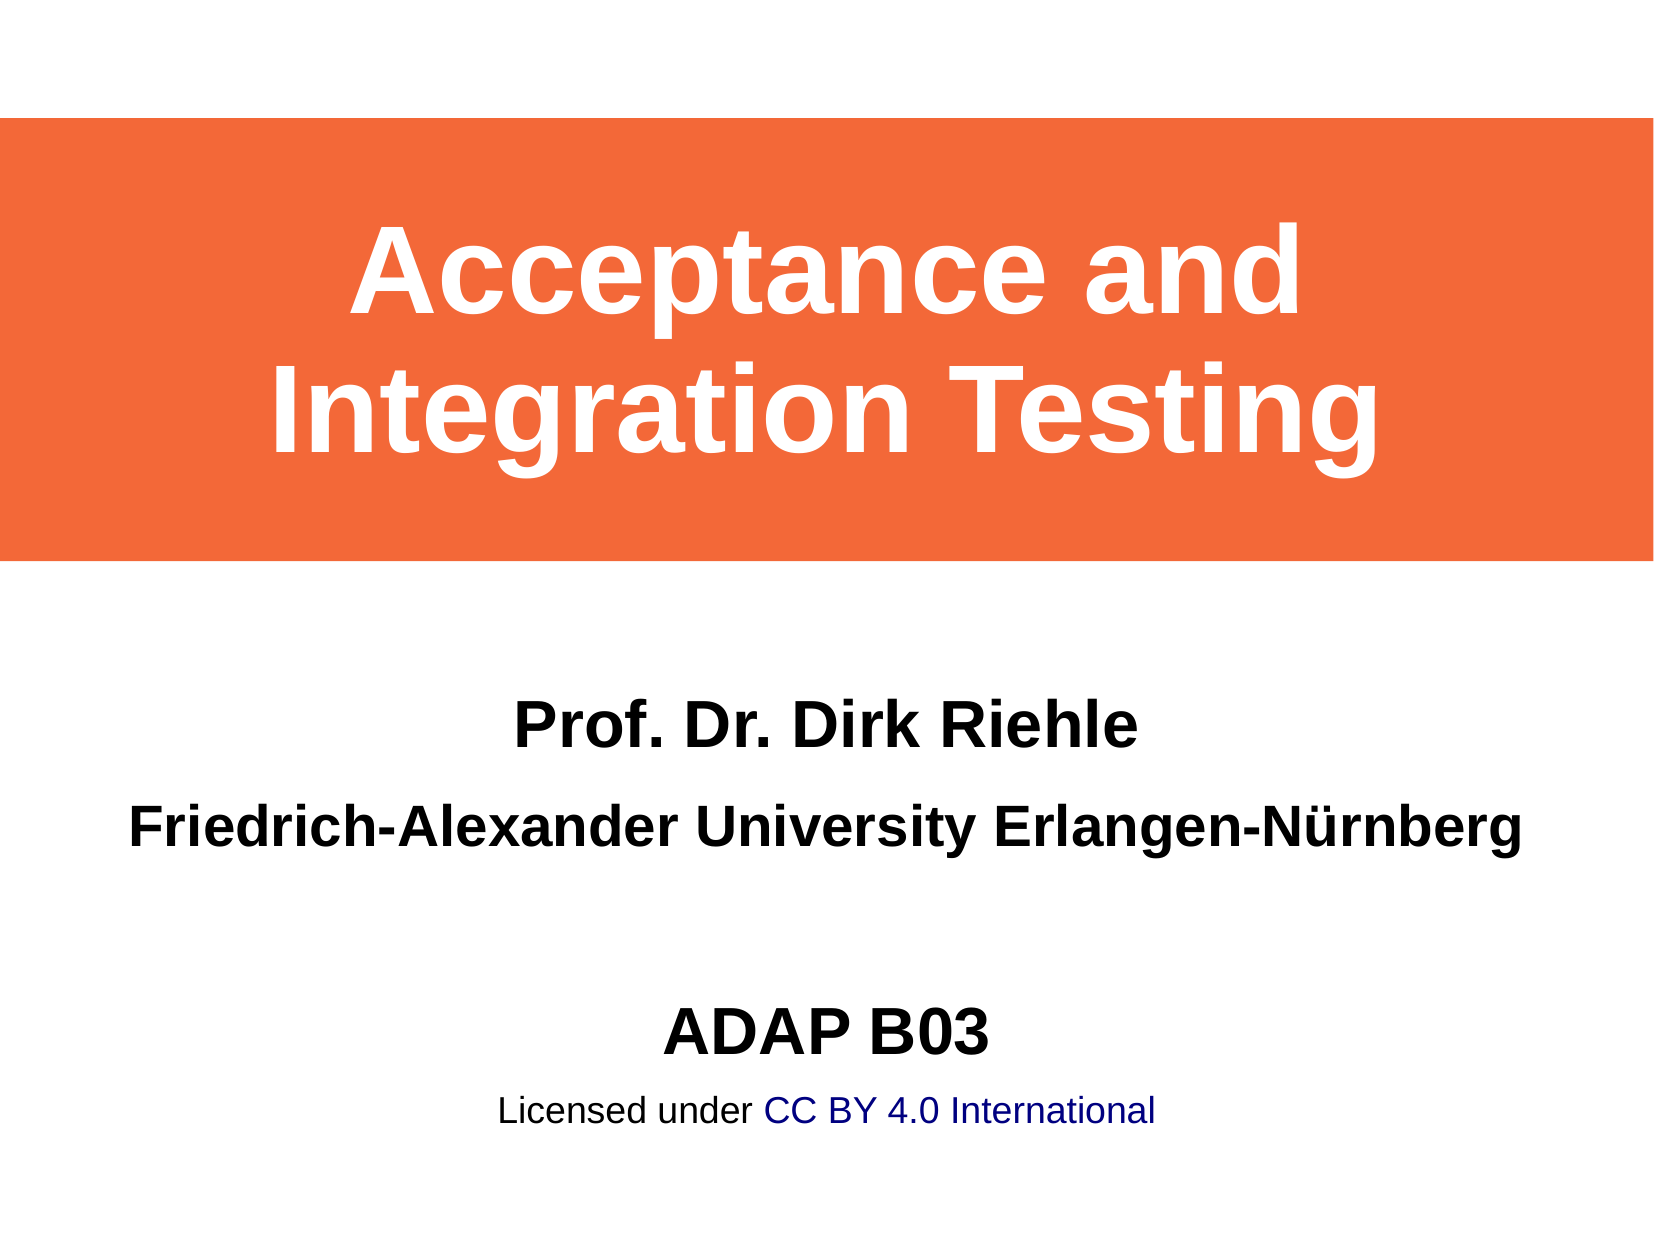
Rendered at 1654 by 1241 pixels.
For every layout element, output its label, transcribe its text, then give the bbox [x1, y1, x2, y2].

title Acceptance and Integration Testing [0, 118, 1654, 562]
subtitle Prof. Dr. Dirk Riehle Friedrich-Alexander University Erlangen-Nürnberg ADAP B03 Licensed under CC BY 4.0 International [29, 590, 1625, 1182]
